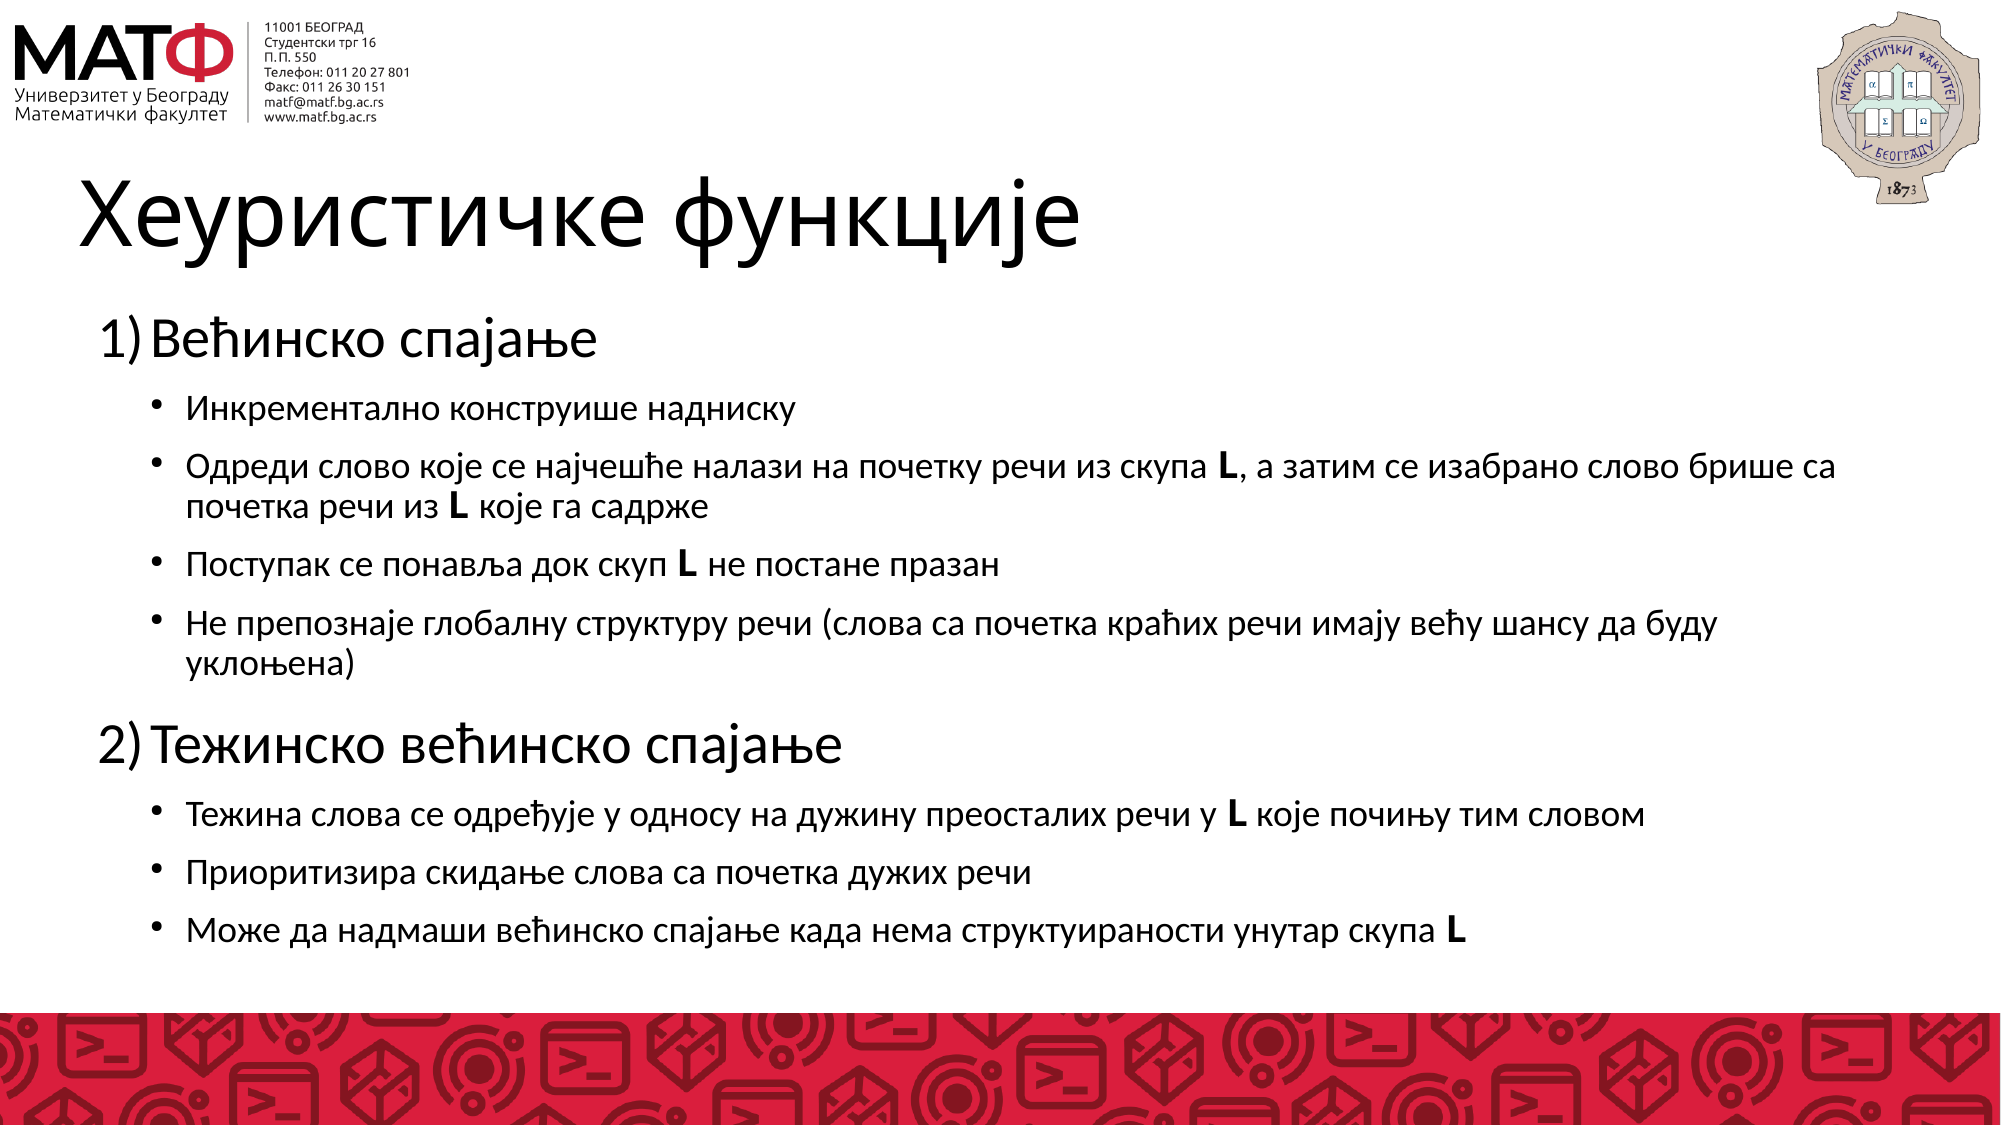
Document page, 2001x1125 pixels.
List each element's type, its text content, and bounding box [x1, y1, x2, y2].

title Хеуристичке функције [64, 155, 1863, 278]
picture [0, 0, 435, 147]
picture [0, 1013, 2001, 1125]
list Већинско спајање Инкрементално конструише надниску Одреди слово које се најчешће налази на почетку речи из скупа L, а затим се изабрано слово брише са почетка речи из L које га садрже Поступак се понавља док скуп L не постане празан Не препознаје глобалну структуру речи (слова са почетка краћих речи имају већу шансу да буду уклоњена) Тежинско већинско спајање Тежина слова се одређује у односу на дужину преосталих речи у L које почињу тим словом Приоритизира скидање слова са почетка дужих речи Може да надмаши већинско спајање када нема структуираности унутар скупа L [64, 299, 1861, 1014]
picture [1948, 0, 1995, 225]
